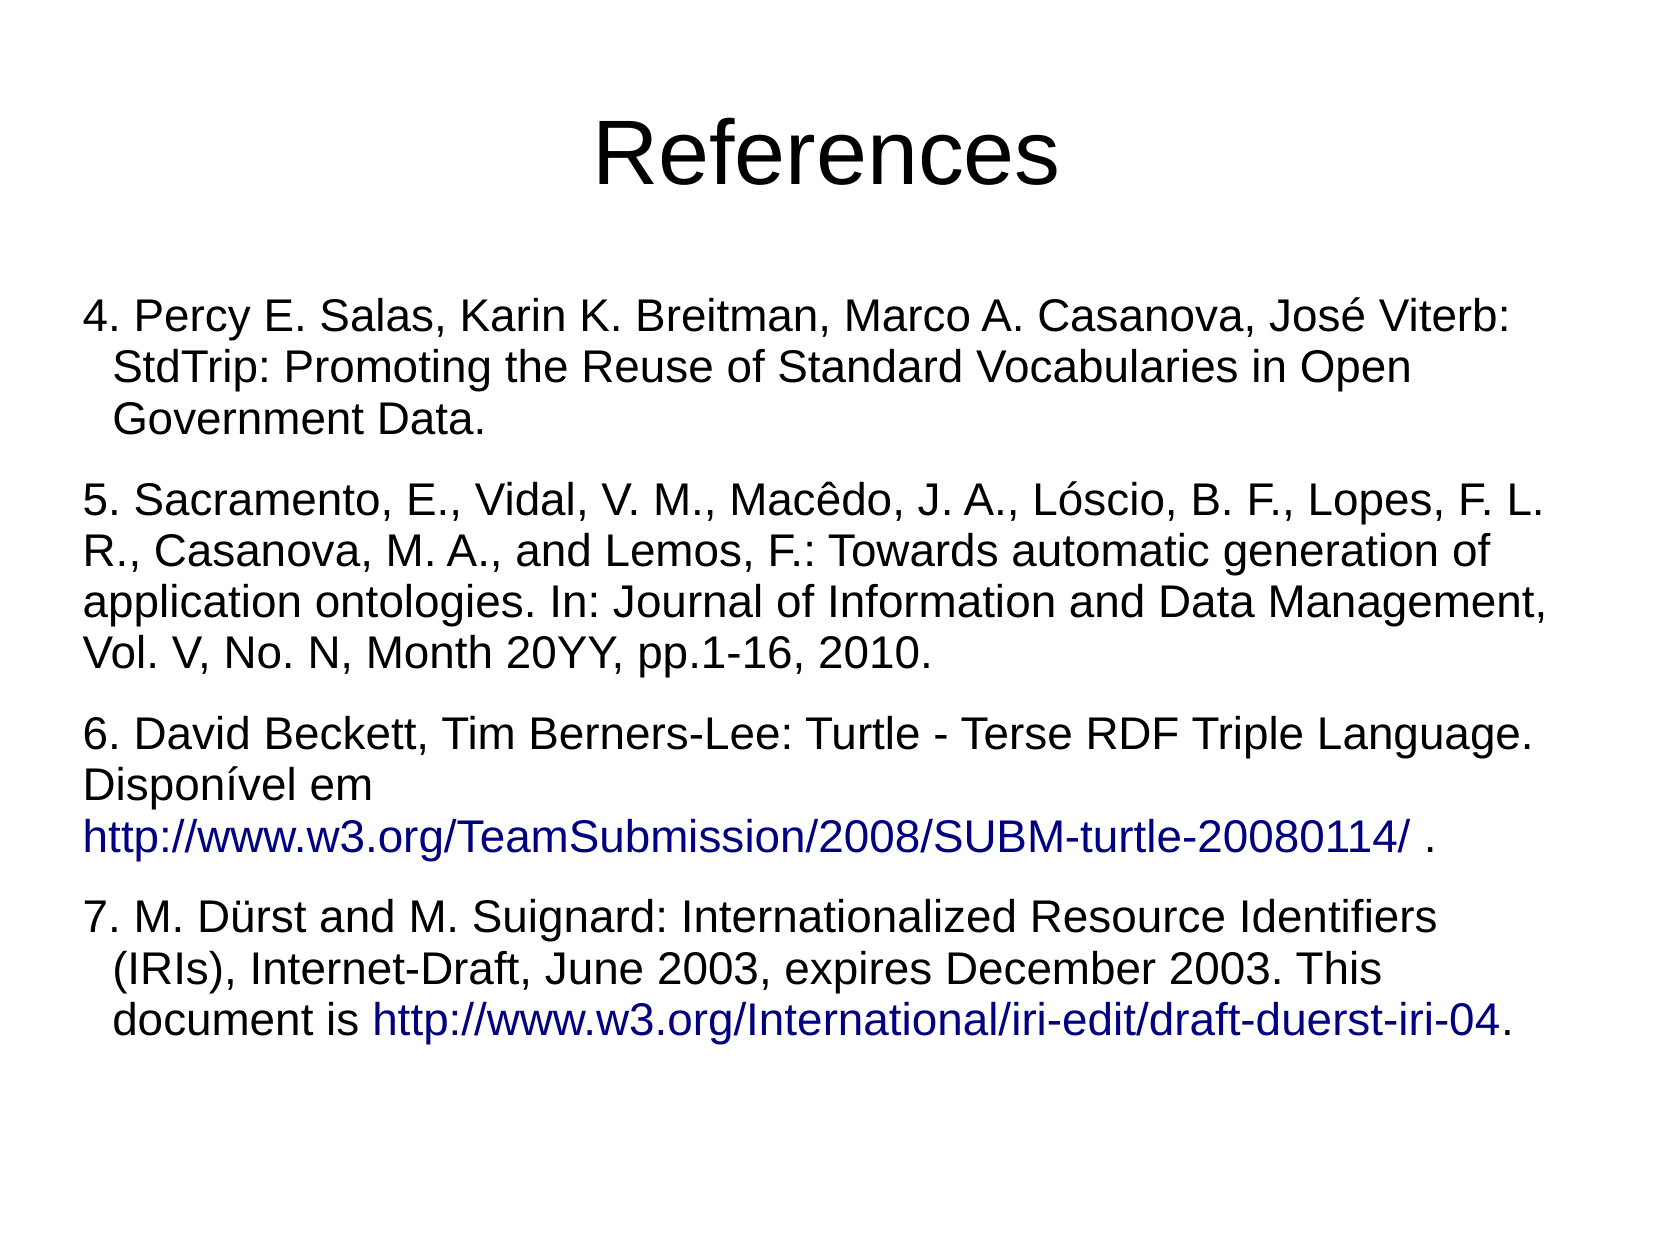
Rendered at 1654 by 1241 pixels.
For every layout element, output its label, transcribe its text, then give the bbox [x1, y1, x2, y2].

list 4. Percy E. Salas, Karin K. Breitman, Marco A. Casanova, José Viterb: StdTrip: Promoting the Reuse of Standard Vocabularies in Open Government Data. 5. Sacramento, E., Vidal, V. M., Macêdo, J. A., Lóscio, B. F., Lopes, F. L. R., Casanova, M. A., and Lemos, F.: Towards automatic generation of application ontologies. In: Journal of Information and Data Management, Vol. V, No. N, Month 20YY, pp.1-16, 2010. 6. David Beckett, Tim Berners-Lee: Turtle - Terse RDF Triple Language. Disponível em http://www.w3.org/TeamSubmission/2008/SUBM-turtle-20080114/ . 7. M. Dürst and M. Suignard: Internationalized Resource Identifiers (IRIs), Internet-Draft, June 2003, expires December 2003. This document is http://www.w3.org/International/iri-edit/draft-duerst-iri-04. [82, 290, 1571, 1109]
title References [82, 49, 1571, 257]
